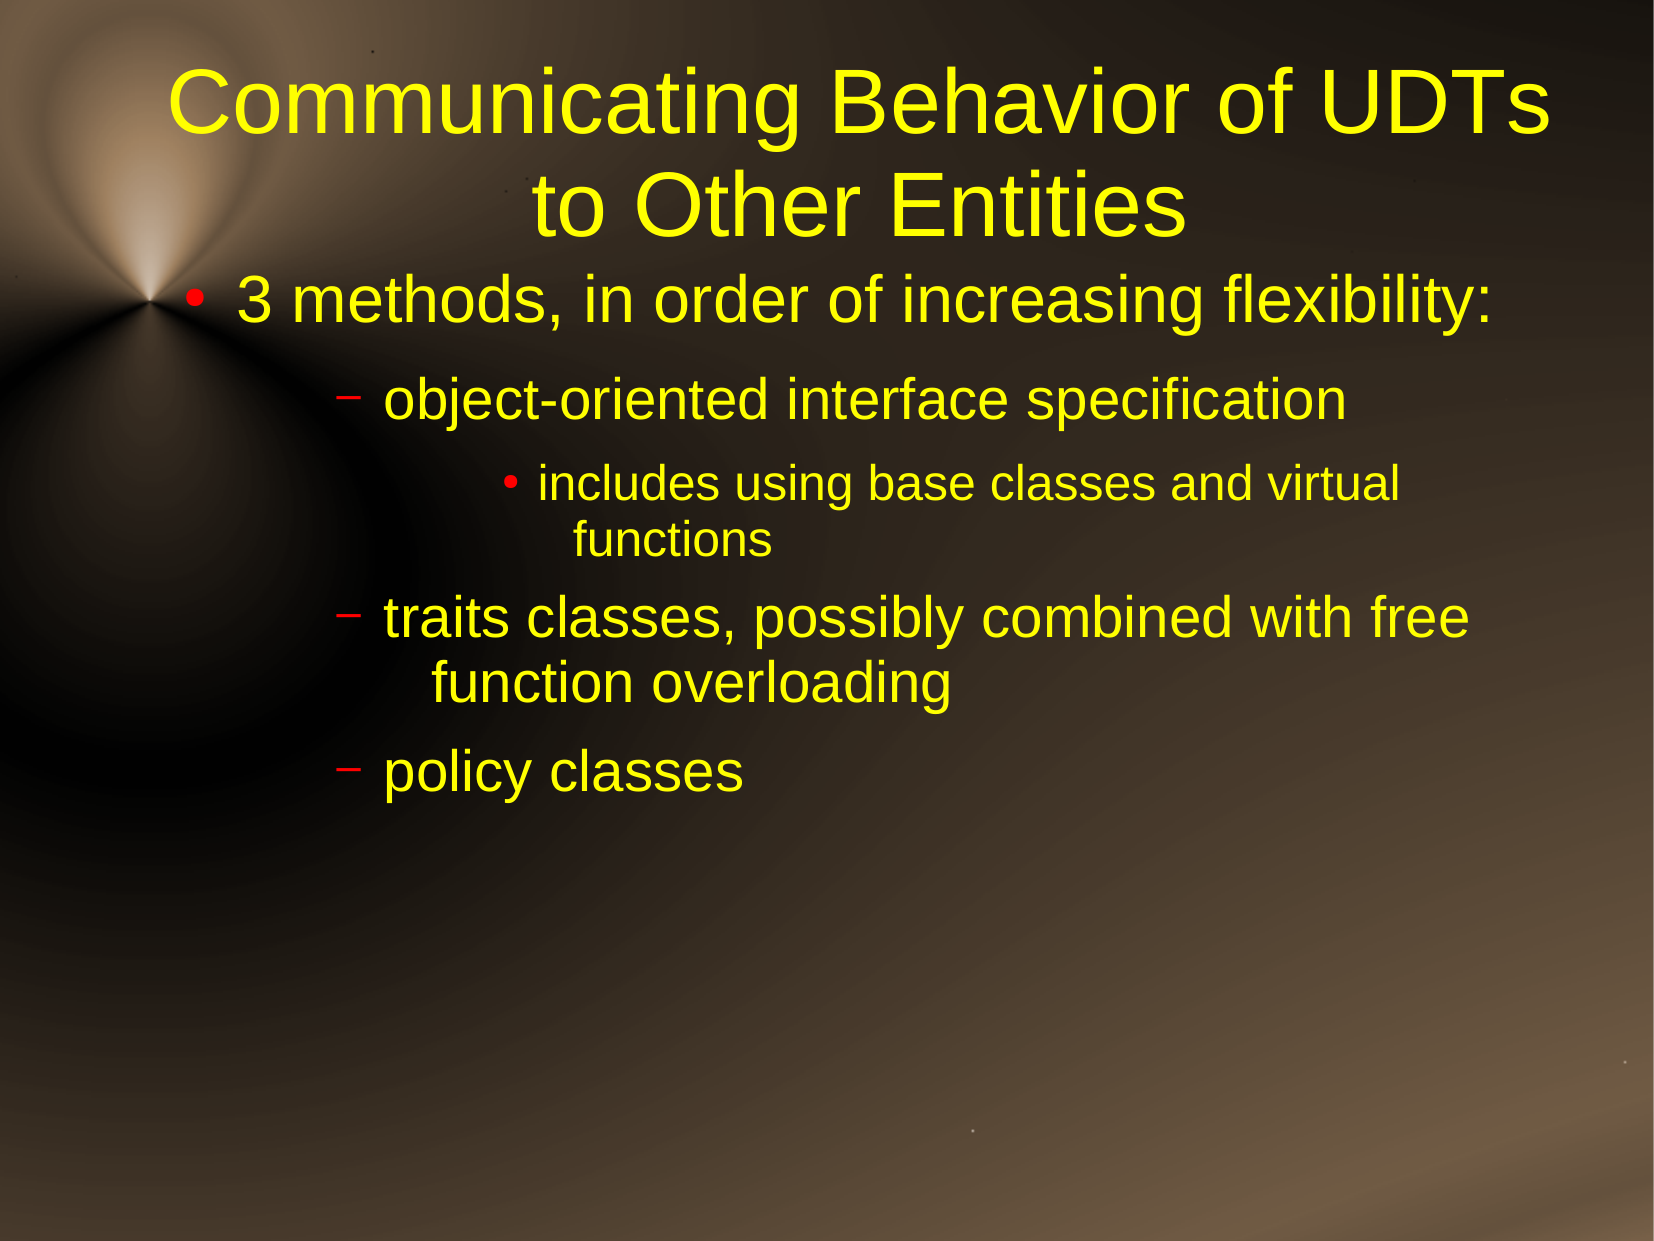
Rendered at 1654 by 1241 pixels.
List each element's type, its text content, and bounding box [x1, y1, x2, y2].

picture [0, 0, 1654, 1241]
title Communicating Behavior of UDTs to Other Entities [150, 50, 1571, 256]
list 3 methods, in order of increasing flexibility: object-oriented interface specification includes using base classes and virtual functions traits classes, possibly combined with free function overloading policy classes [147, 262, 1571, 1094]
